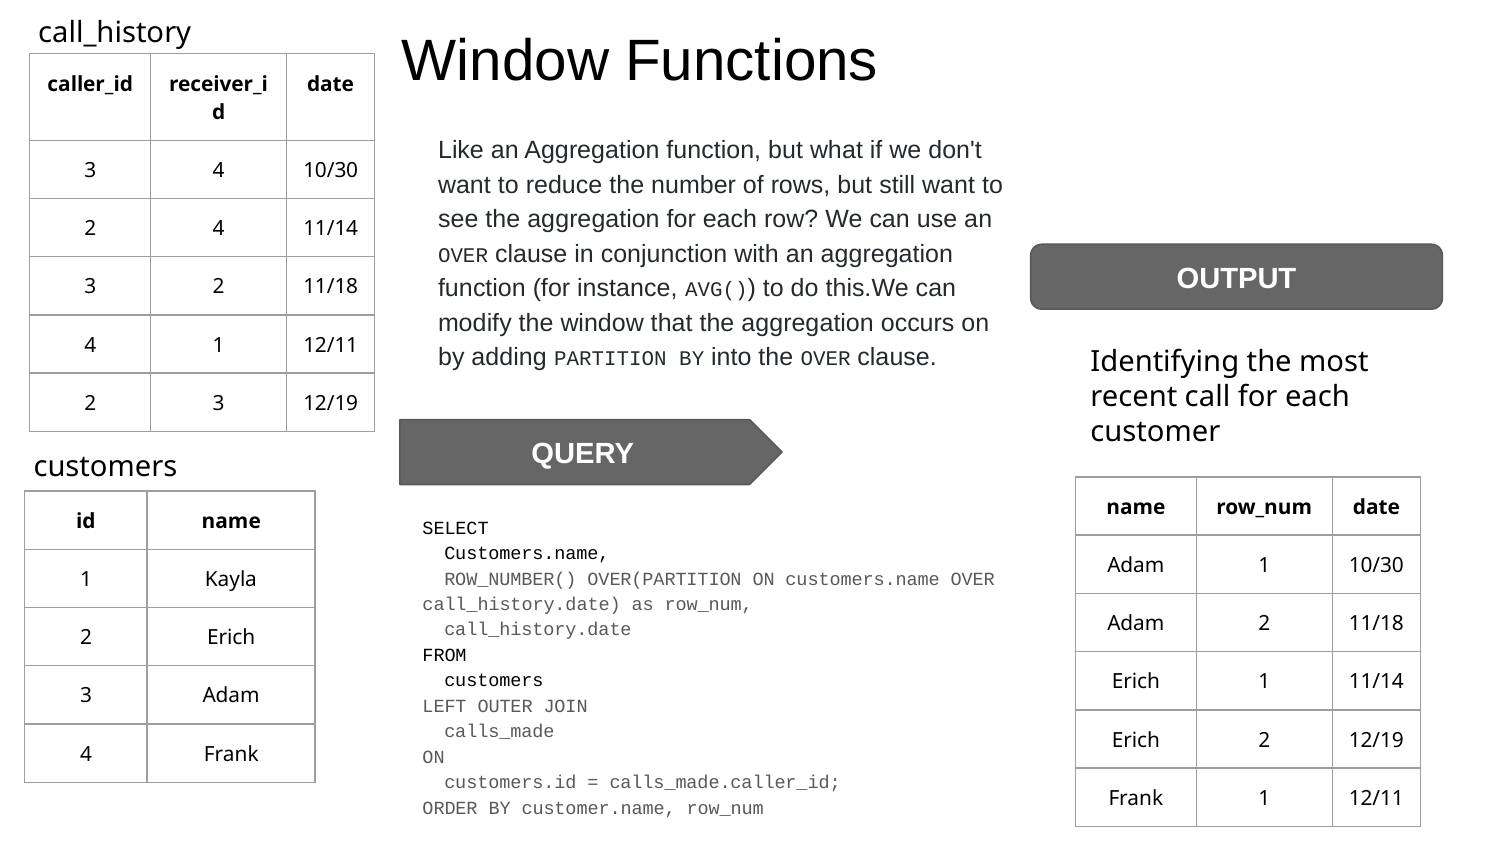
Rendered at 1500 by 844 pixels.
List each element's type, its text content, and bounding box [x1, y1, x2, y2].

table_cell 3 [25, 666, 146, 723]
table_cell 2 [1197, 594, 1332, 651]
table_cell 3 [30, 141, 150, 198]
table_cell 4 [25, 725, 146, 782]
table_cell 12/19 [287, 374, 374, 431]
table_cell Erich [1076, 652, 1196, 709]
table_cell 2 [151, 257, 286, 314]
table_cell 1 [1197, 536, 1332, 593]
title Window Functions [386, 7, 1460, 164]
text_box OUTPUT [1030, 244, 1443, 310]
table_cell 11/14 [287, 199, 374, 256]
table_cell Kayla [148, 550, 314, 607]
table_cell 2 [30, 374, 150, 431]
table_cell 1 [1197, 769, 1332, 826]
table_header caller_id [30, 63, 150, 140]
text_box QUERY [399, 419, 783, 485]
table_cell 4 [151, 199, 286, 256]
table_cell Adam [1076, 536, 1196, 593]
table_cell 11/18 [287, 257, 374, 314]
table_cell 12/19 [1333, 711, 1420, 767]
table_cell Erich [148, 608, 314, 665]
table_cell 1 [1197, 652, 1332, 709]
table_cell 4 [151, 141, 286, 198]
table_cell 4 [30, 316, 150, 372]
table_header id [25, 498, 146, 549]
table_cell 10/30 [287, 141, 374, 198]
table_header date [1333, 478, 1420, 534]
table_cell Adam [1076, 594, 1196, 651]
table_cell 1 [151, 316, 286, 372]
table_cell 2 [25, 608, 146, 665]
table_cell Erich [1076, 711, 1196, 767]
text_box customers [18, 432, 255, 498]
table_cell 11/14 [1333, 652, 1420, 709]
table_cell 10/30 [1333, 536, 1420, 593]
table_cell 1 [25, 550, 146, 607]
table_header name [1076, 478, 1196, 534]
table_cell Adam [148, 666, 314, 723]
table_cell Frank [148, 725, 314, 782]
table_cell 12/11 [287, 316, 374, 372]
text_box Identifying the most recent call for each customer [1075, 327, 1421, 430]
table_cell Frank [1076, 769, 1196, 826]
table_cell 3 [151, 374, 286, 431]
table_header date [287, 54, 374, 140]
text_box call_history [23, 0, 259, 63]
table_header receiver_id [151, 54, 286, 140]
table_cell 2 [1197, 711, 1332, 767]
table_cell 3 [30, 257, 150, 314]
list SELECT Customers.name, ROW_NUMBER() OVER(PARTITION ON customers.name OVER call_history.date) as row_num, call_history.date FROM customers LEFT OUTER JOIN calls_made ON customers.id = calls_made.caller_id; ORDER BY customer.name, row_num [407, 497, 1070, 835]
table_header row_num [1197, 478, 1332, 534]
table_header name [148, 492, 314, 549]
table_cell 11/18 [1333, 594, 1420, 651]
table_cell 2 [30, 199, 150, 256]
table_cell 12/11 [1333, 769, 1420, 826]
list Like an Aggregation function, but what if we don't want to reduce the number of rows, but still want to see the aggregation for each row? We can use an OVER clause in conjunction with an aggregation function (for instance, AVG()) to do this.We can modify the window that the aggregation occurs on by adding PARTITION BY into the OVER clause. [423, 114, 1027, 407]
